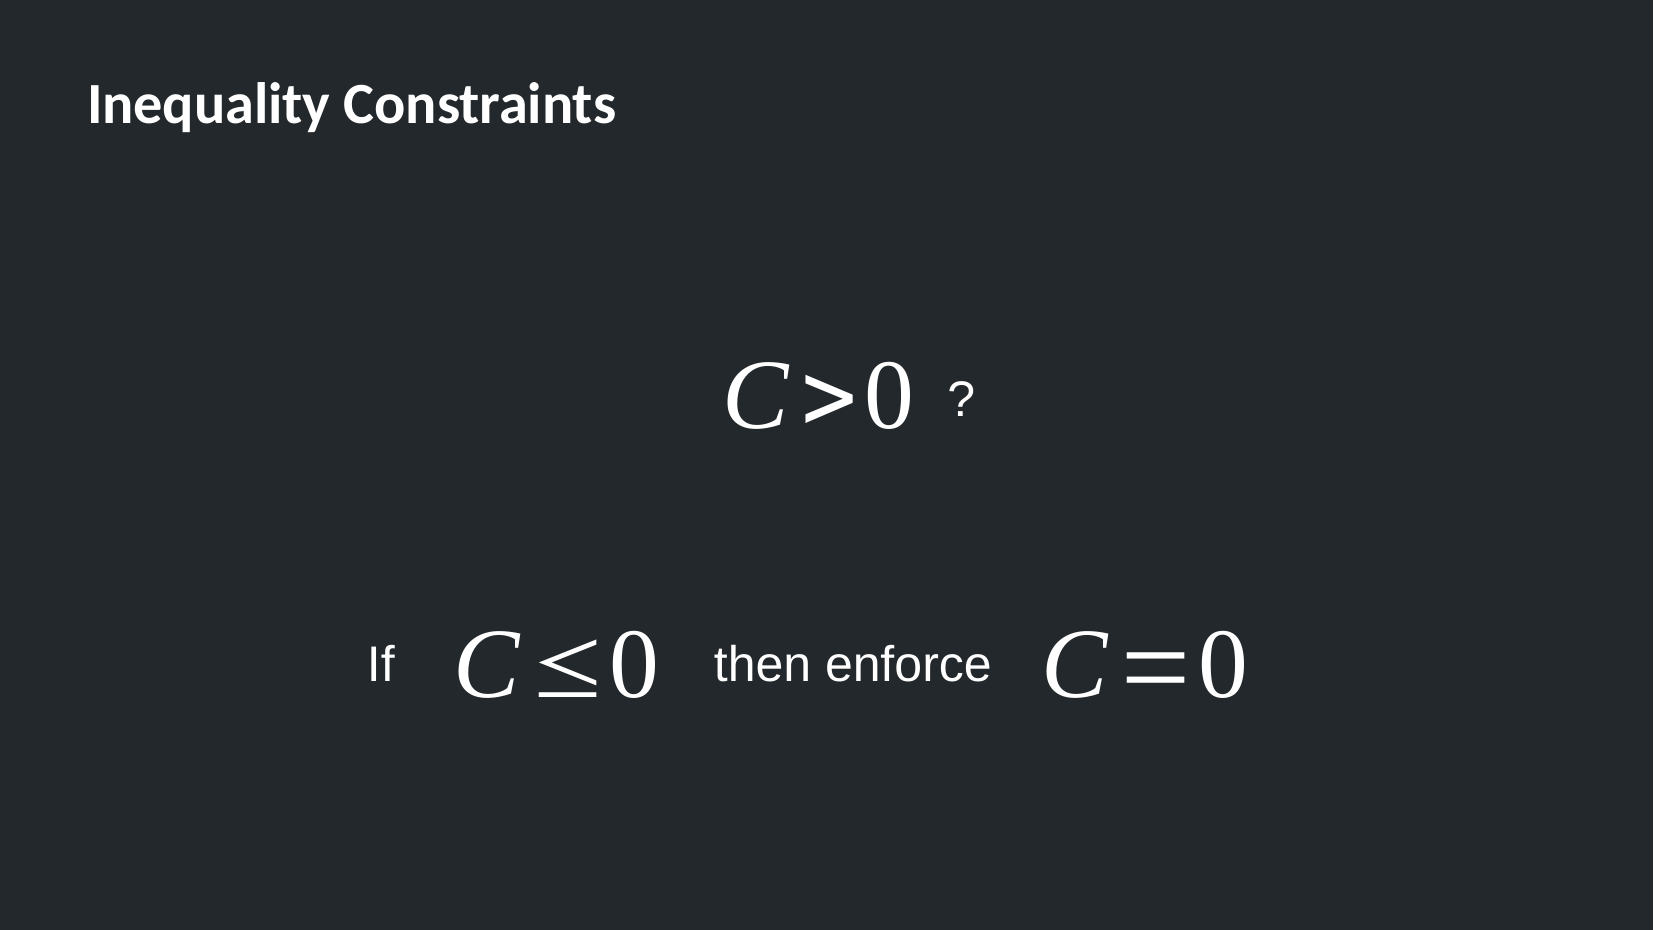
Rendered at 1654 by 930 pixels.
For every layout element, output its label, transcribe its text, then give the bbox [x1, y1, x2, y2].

text_box Inequality Constraints [72, 72, 733, 288]
text_box If [352, 628, 432, 710]
chart [447, 608, 668, 720]
chart [1035, 608, 1256, 720]
text_box ? [932, 363, 991, 435]
text_box then enforce [699, 628, 1007, 711]
chart [716, 338, 922, 450]
